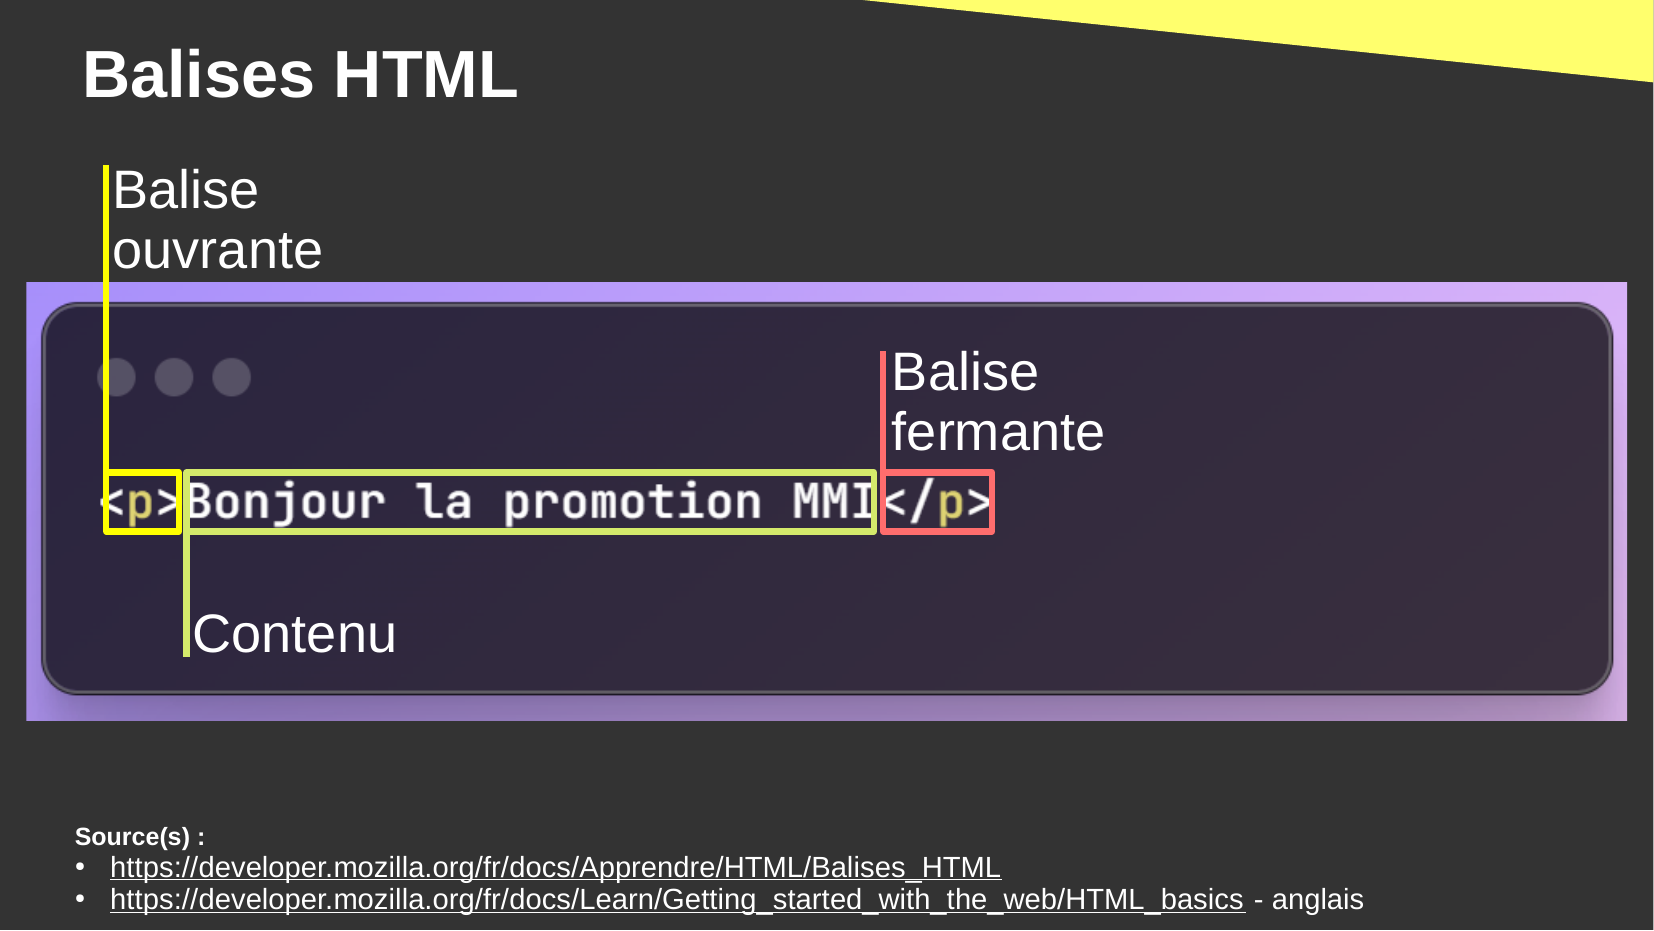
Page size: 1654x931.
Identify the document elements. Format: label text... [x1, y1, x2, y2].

text_box Source(s) : https://developer.mozilla.org/fr/docs/Apprendre/HTML/Balises_HTML https://developer.mozilla.org/fr/docs/Learn/Getting_started_with_the_web/HTML_basics - anglais [59, 815, 1546, 924]
title Contenu [192, 603, 433, 672]
picture [109, 476, 176, 528]
title Balises HTML [82, 37, 1571, 114]
text_box [862, 0, 1654, 83]
picture [26, 282, 1628, 721]
title Balise fermante [891, 341, 1146, 478]
title Balise ouvrante [112, 159, 342, 296]
